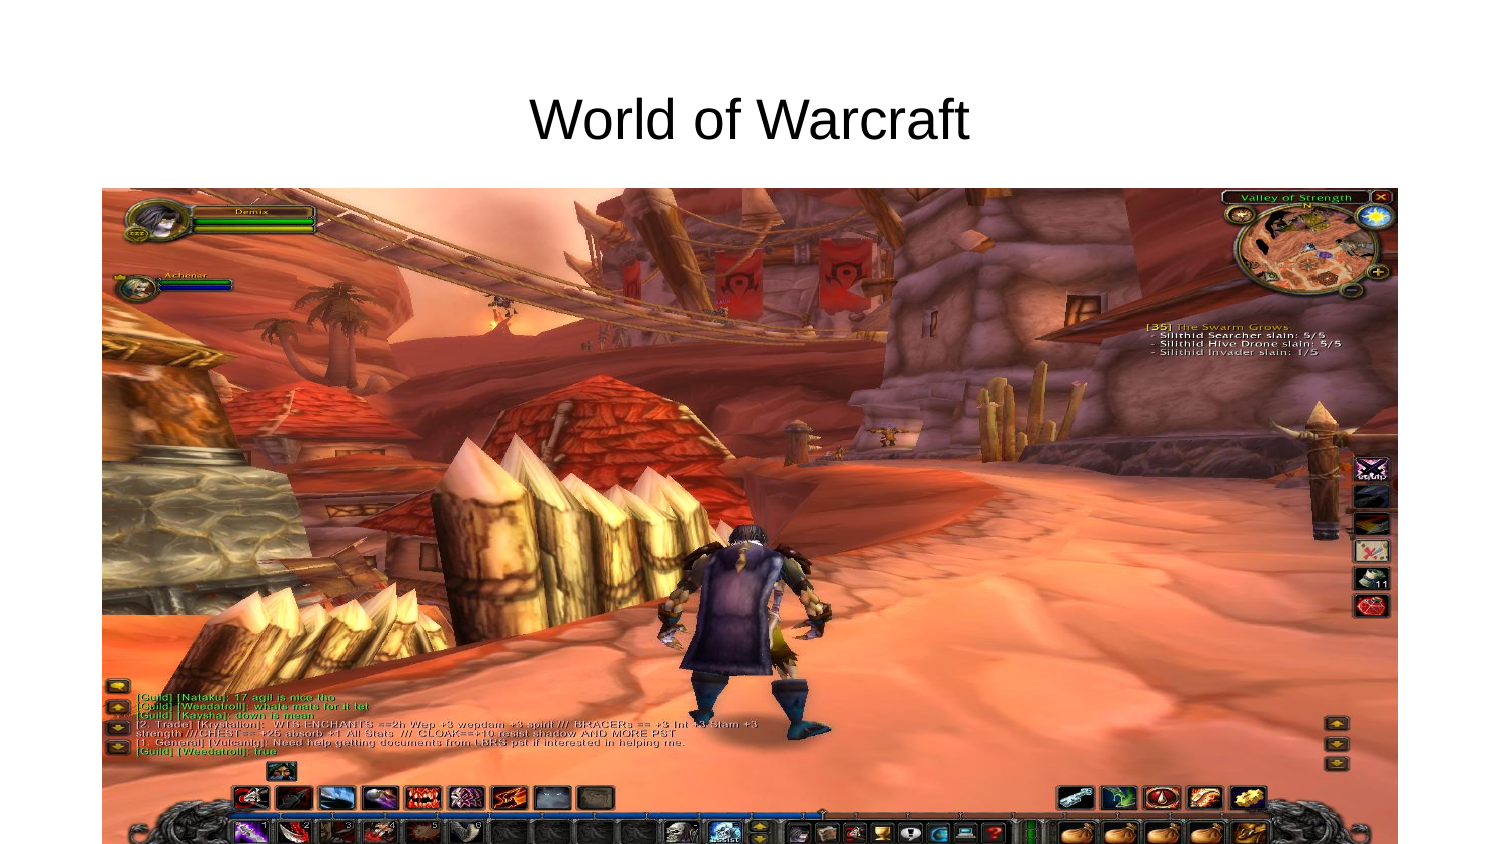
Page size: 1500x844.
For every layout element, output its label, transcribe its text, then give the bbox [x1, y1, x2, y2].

title World of Warcraft [51, 72, 1449, 167]
picture [102, 188, 1398, 844]
